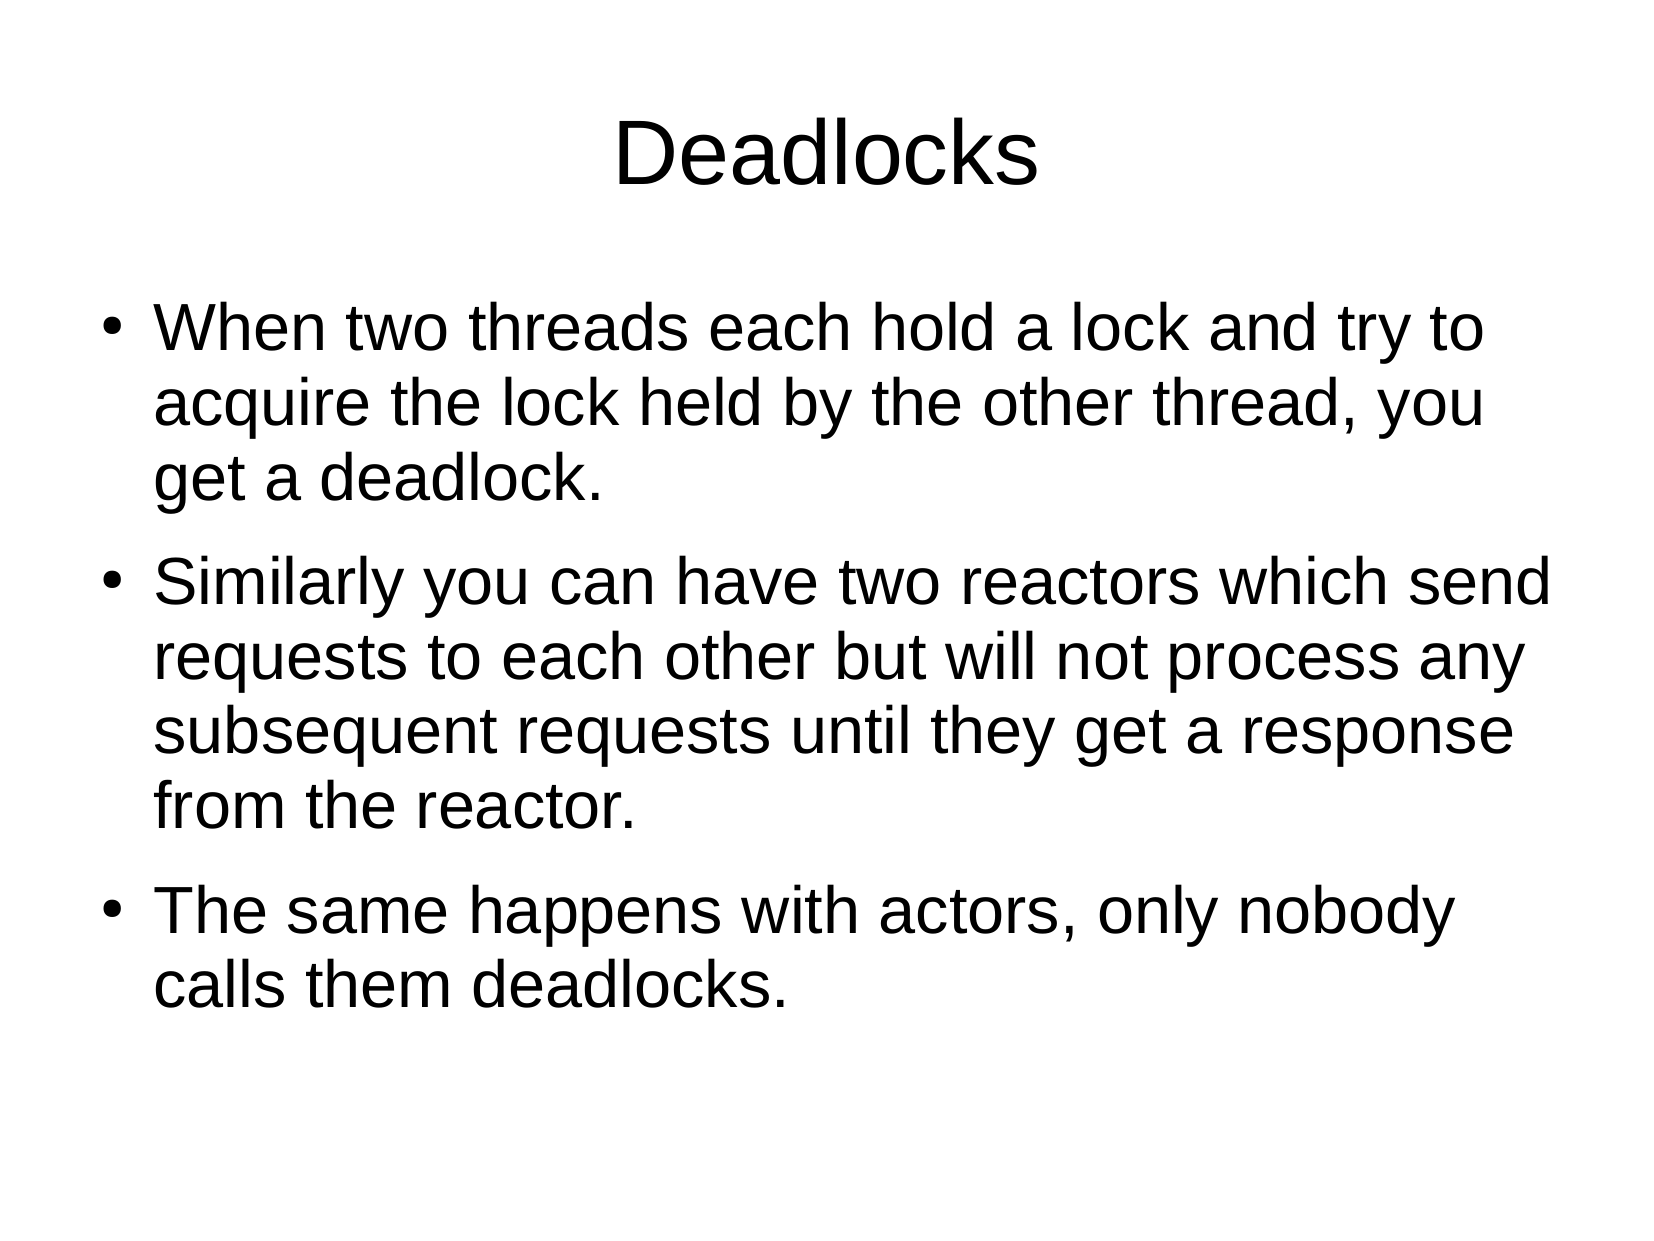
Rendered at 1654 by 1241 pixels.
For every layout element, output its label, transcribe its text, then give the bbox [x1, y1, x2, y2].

title Deadlocks [82, 49, 1571, 257]
list When two threads each hold a lock and try to acquire the lock held by the other thread, you get a deadlock. Similarly you can have two reactors which send requests to each other but will not process any subsequent requests until they get a response from the reactor. The same happens with actors, only nobody calls them deadlocks. [82, 290, 1571, 1109]
